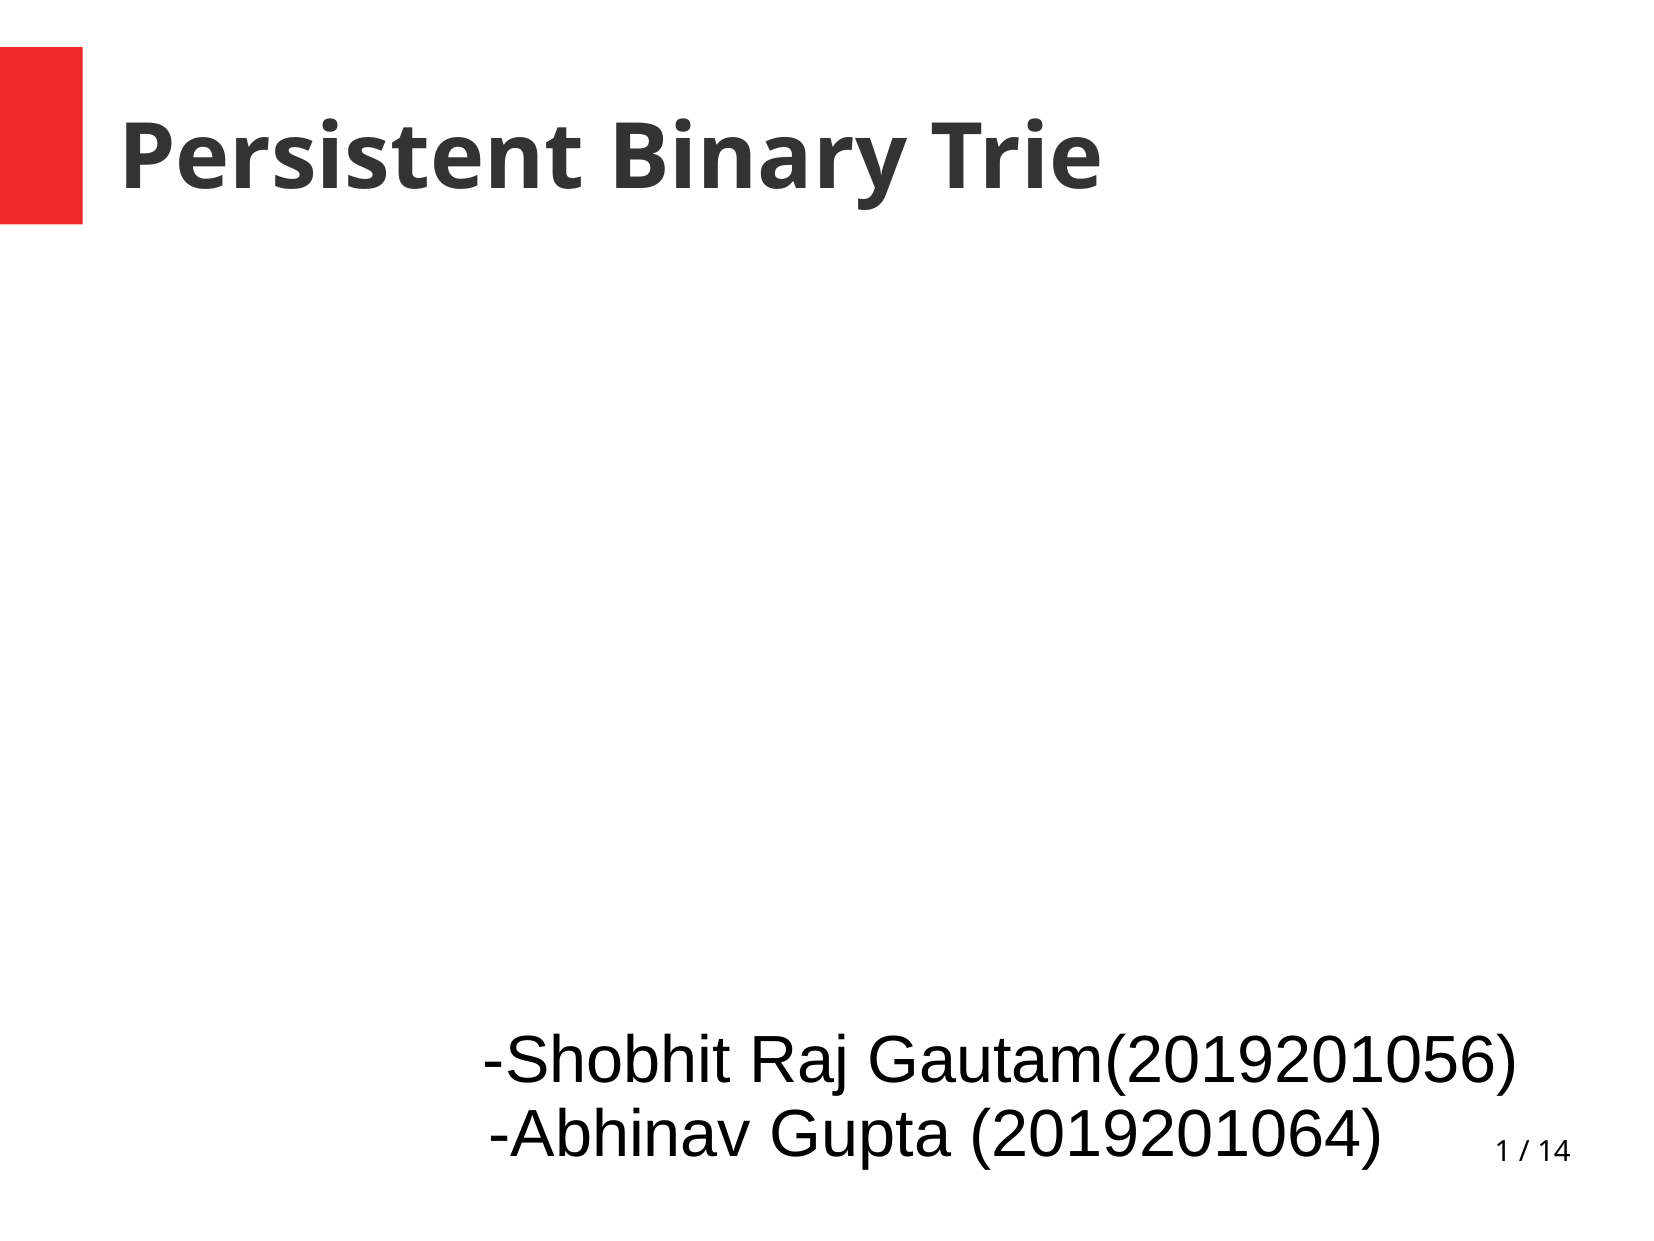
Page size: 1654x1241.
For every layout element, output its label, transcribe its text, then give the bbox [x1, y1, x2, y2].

text_box -Shobhit Raj Gautam(2019201056) -Abhinav Gupta (2019201064) [224, 1015, 1630, 1177]
title Persistent Binary Trie [118, 49, 1571, 257]
